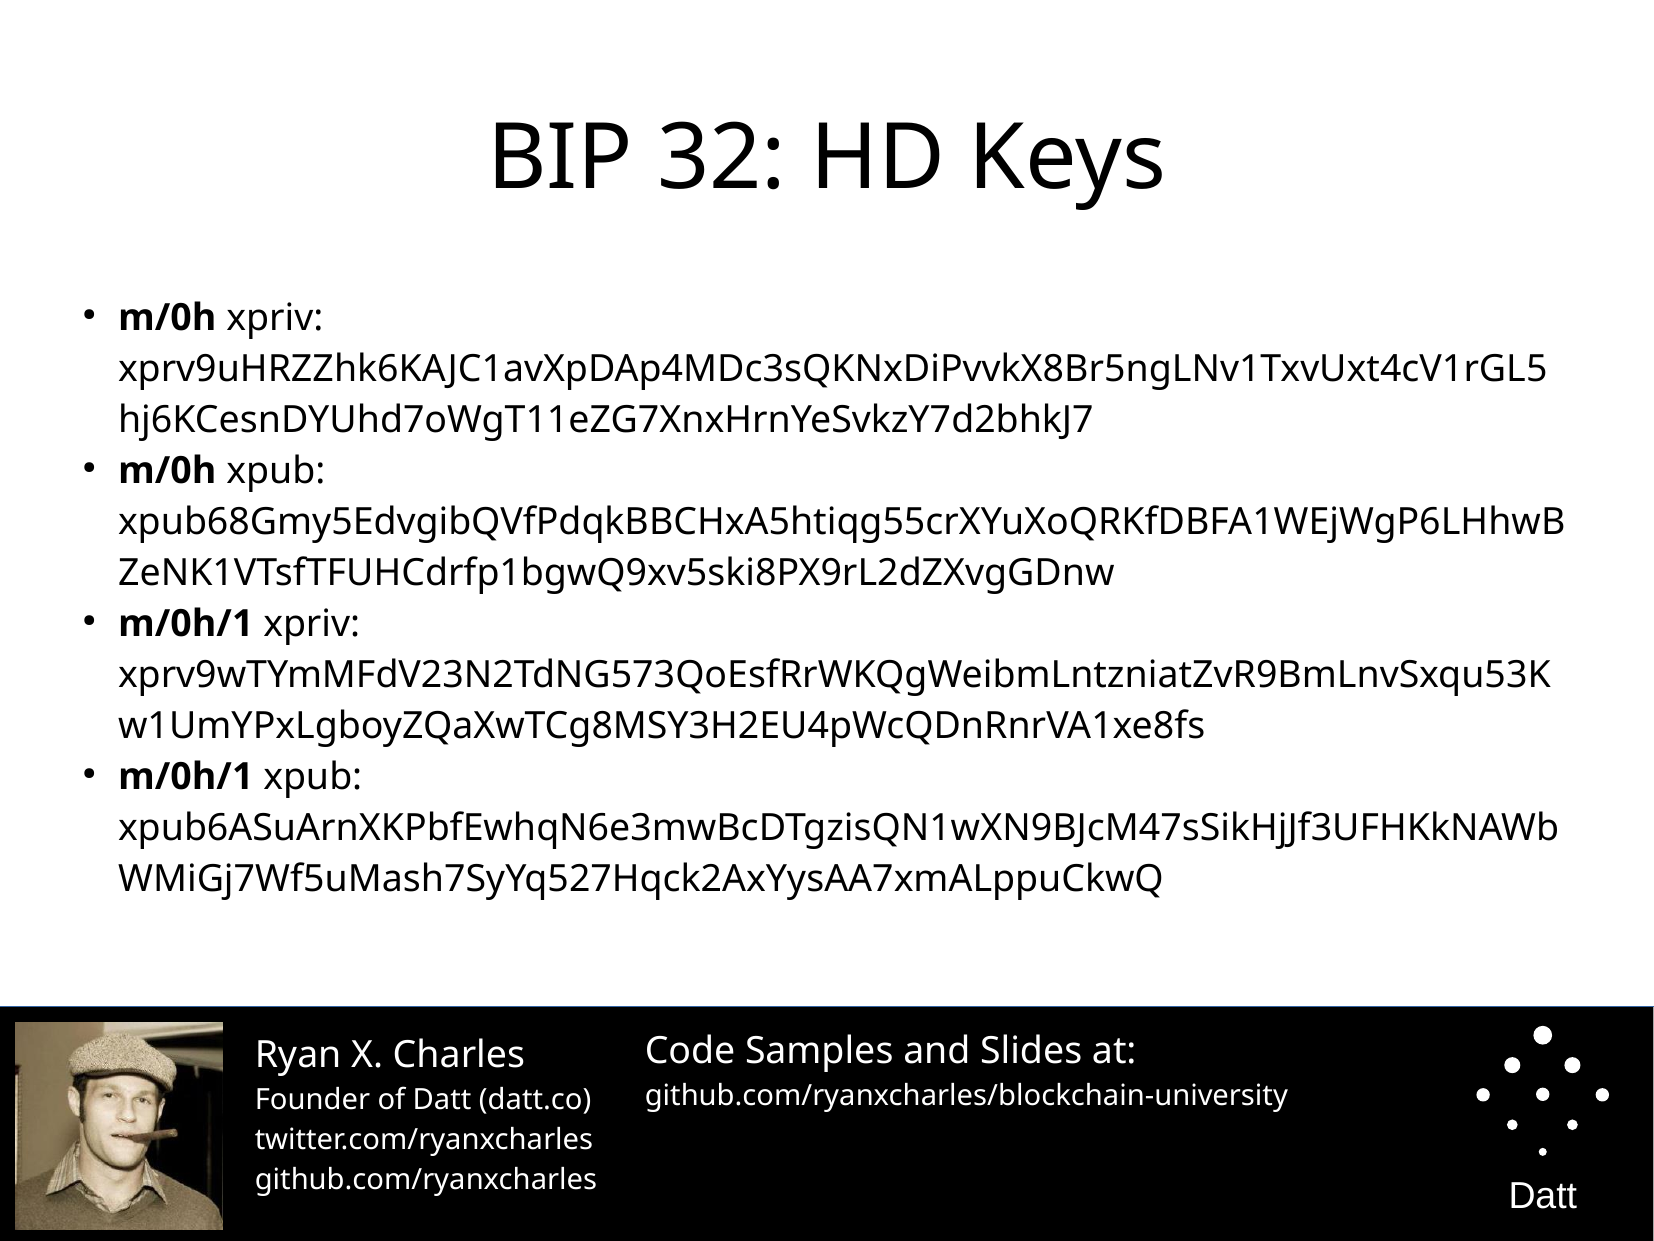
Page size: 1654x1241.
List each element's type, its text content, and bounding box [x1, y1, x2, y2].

text_box Datt [1452, 1167, 1633, 1241]
picture [15, 1022, 223, 1231]
title BIP 32: HD Keys [82, 49, 1571, 257]
picture [1475, 1023, 1611, 1159]
subtitle m/0h xpriv: xprv9uHRZZhk6KAJC1avXpDAp4MDc3sQKNxDiPvvkX8Br5ngLNv1TxvUxt4cV1rGL5hj6KCesnDYUhd7oWgT11eZG7XnxHrnYeSvkzY7d2bhkJ7 m/0h xpub: xpub68Gmy5EdvgibQVfPdqkBBCHxA5htiqg55crXYuXoQRKfDBFA1WEjWgP6LHhwBZeNK1VTsfTFUHCdrfp1bgwQ9xv5ski8PX9rL2dZXvgGDnw m/0h/1 xpriv: xprv9wTYmMFdV23N2TdNG573QoEsfRrWKQgWeibmLntzniatZvR9BmLnvSxqu53Kw1UmYPxLgboyZQaXwTCg8MSY3H2EU4pWcQDnRnrVA1xe8fs m/0h/1 xpub: xpub6ASuArnXKPbfEwhqN6e3mwBcDTgzisQN1wXN9BJcM47sSikHjJf3UFHKkNAWbWMiGj7Wf5uMash7SyYq527Hqck2AxYysAA7xmALppuCkwQ [82, 290, 1571, 1010]
text_box Code Samples and Slides at: github.com/ryanxcharles/blockchain-university [630, 1015, 1403, 1156]
text_box [0, 1006, 1654, 1241]
text_box Ryan X. Charles Founder of Datt (datt.co) twitter.com/ryanxcharles github.com/ryanxcharles [240, 1020, 976, 1241]
